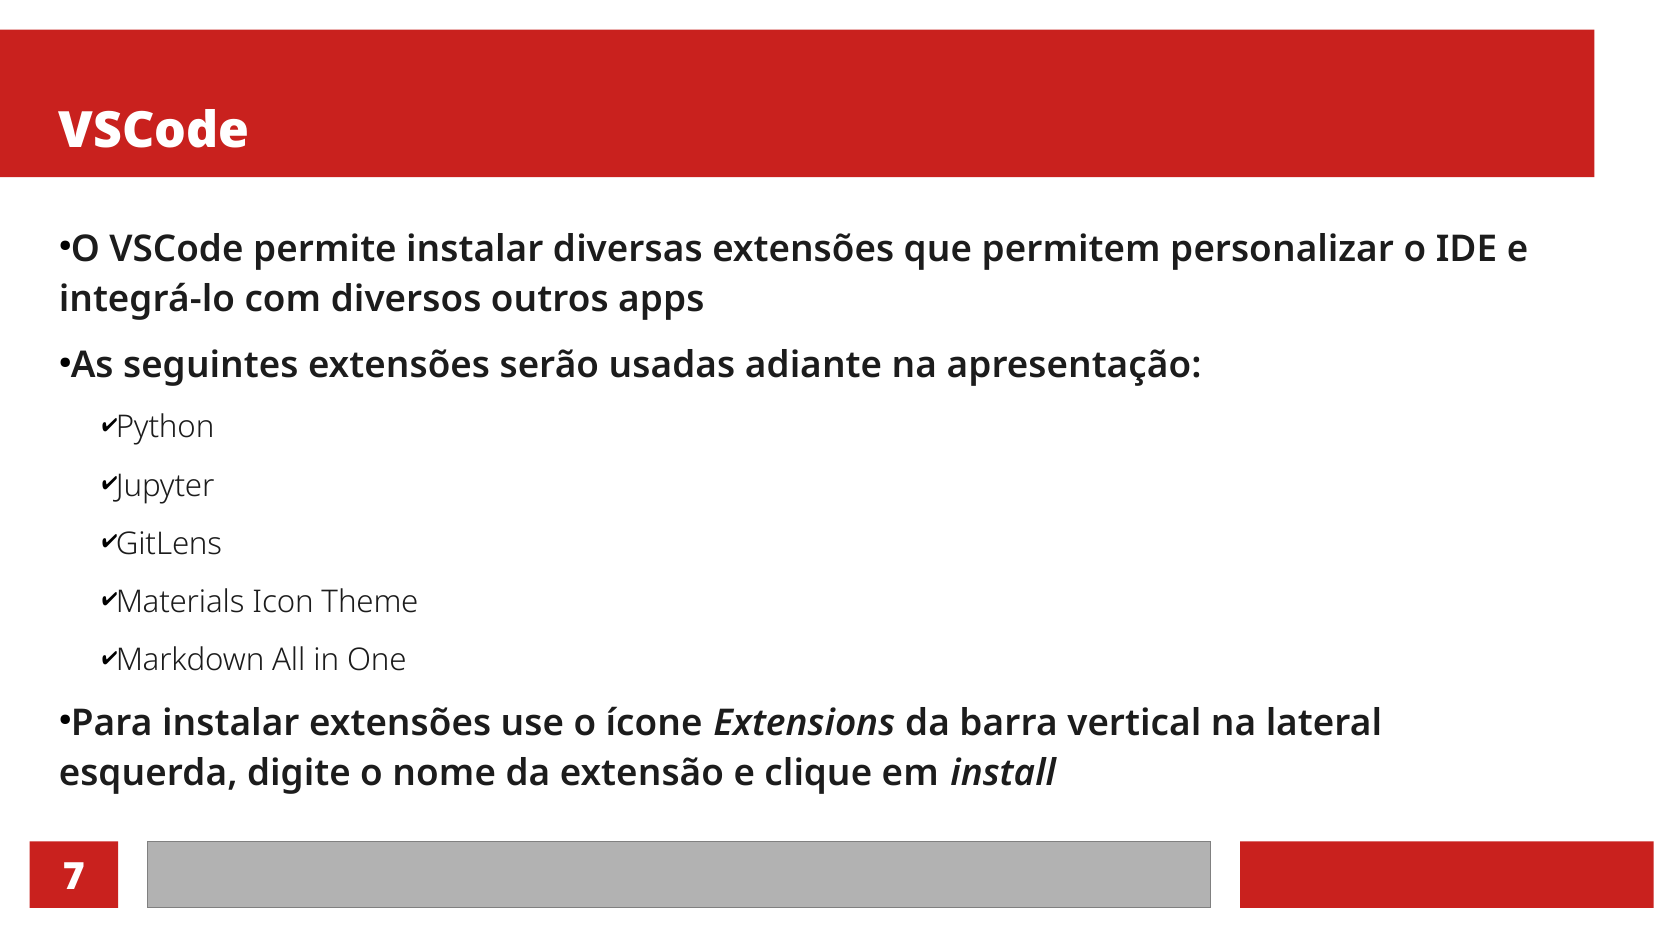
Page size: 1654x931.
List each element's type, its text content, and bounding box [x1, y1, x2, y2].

title VSCode [59, 44, 1595, 163]
list O VSCode permite instalar diversas extensões que permitem personalizar o IDE e integrá-lo com diversos outros apps As seguintes extensões serão usadas adiante na apresentação: Python Jupyter GitLens Materials Icon Theme Markdown All in One Para instalar extensões use o ícone Extensions da barra vertical na lateral esquerda, digite o nome da extensão e clique em install [59, 221, 1565, 798]
